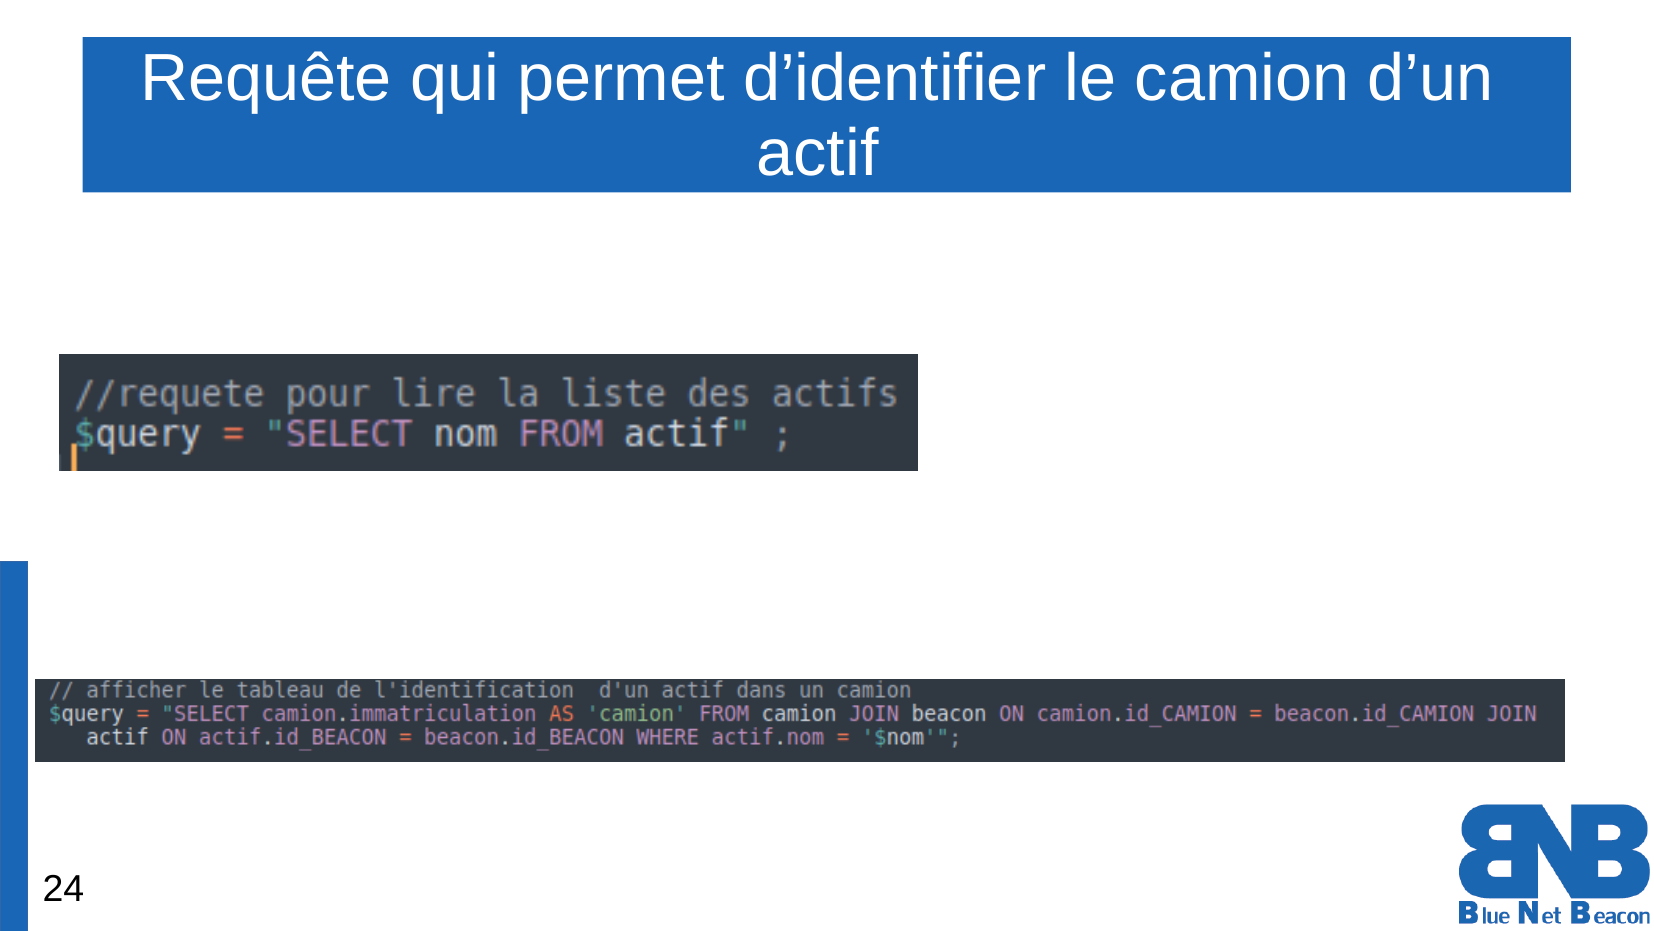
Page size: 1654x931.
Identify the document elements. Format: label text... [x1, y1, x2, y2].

text_box <numéro> [27, 860, 657, 931]
picture [59, 354, 918, 471]
title Requête qui permet d’identifier le camion d’un actif [82, 37, 1571, 193]
picture [35, 679, 1565, 762]
text_box [0, 561, 28, 931]
picture [1459, 797, 1650, 930]
